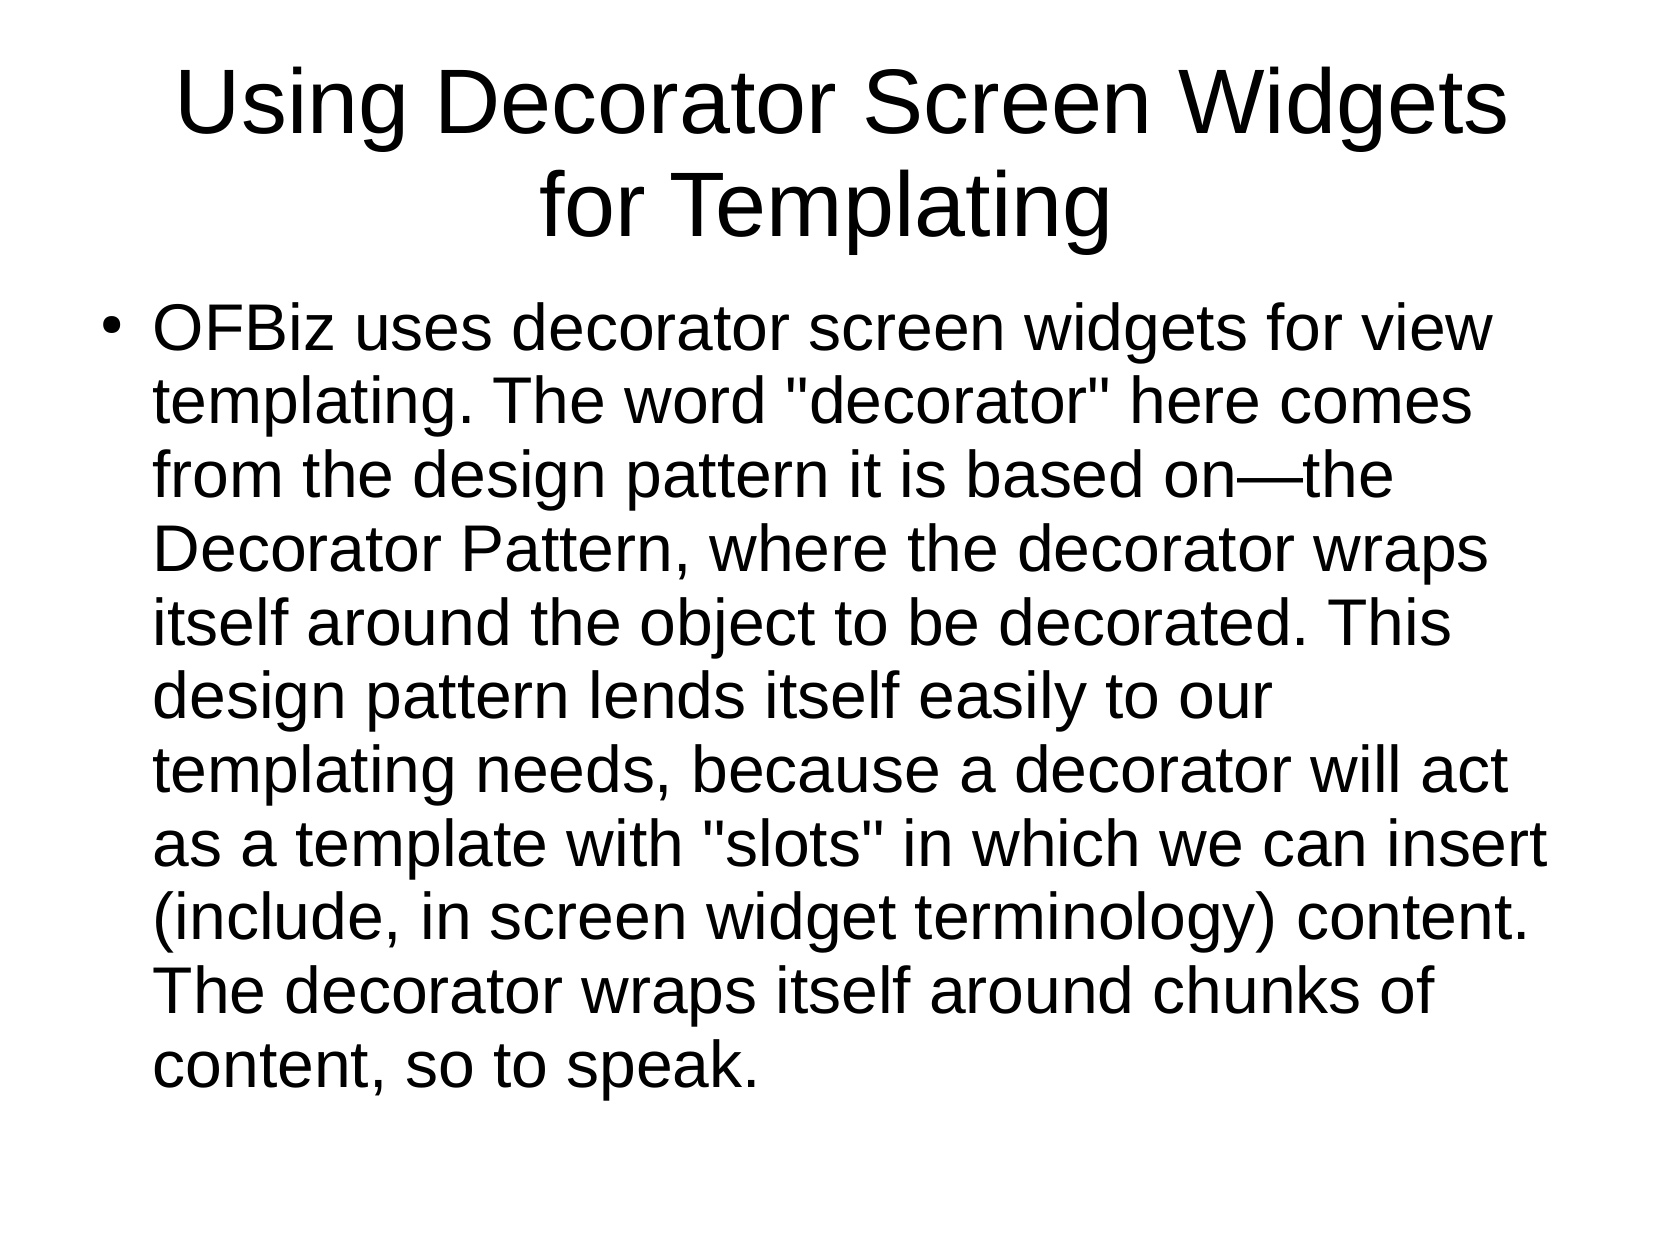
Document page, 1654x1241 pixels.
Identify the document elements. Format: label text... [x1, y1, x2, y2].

title Using Decorator Screen Widgets for Templating [82, 39, 1571, 267]
list OFBiz uses decorator screen widgets for view templating. The word "decorator" here comes from the design pattern it is based on—the Decorator Pattern, where the decorator wraps itself around the object to be decorated. This design pattern lends itself easily to our templating needs, because a decorator will act as a template with "slots" in which we can insert (include, in screen widget terminology) content. The decorator wraps itself around chunks of content, so to speak. [82, 290, 1571, 1109]
